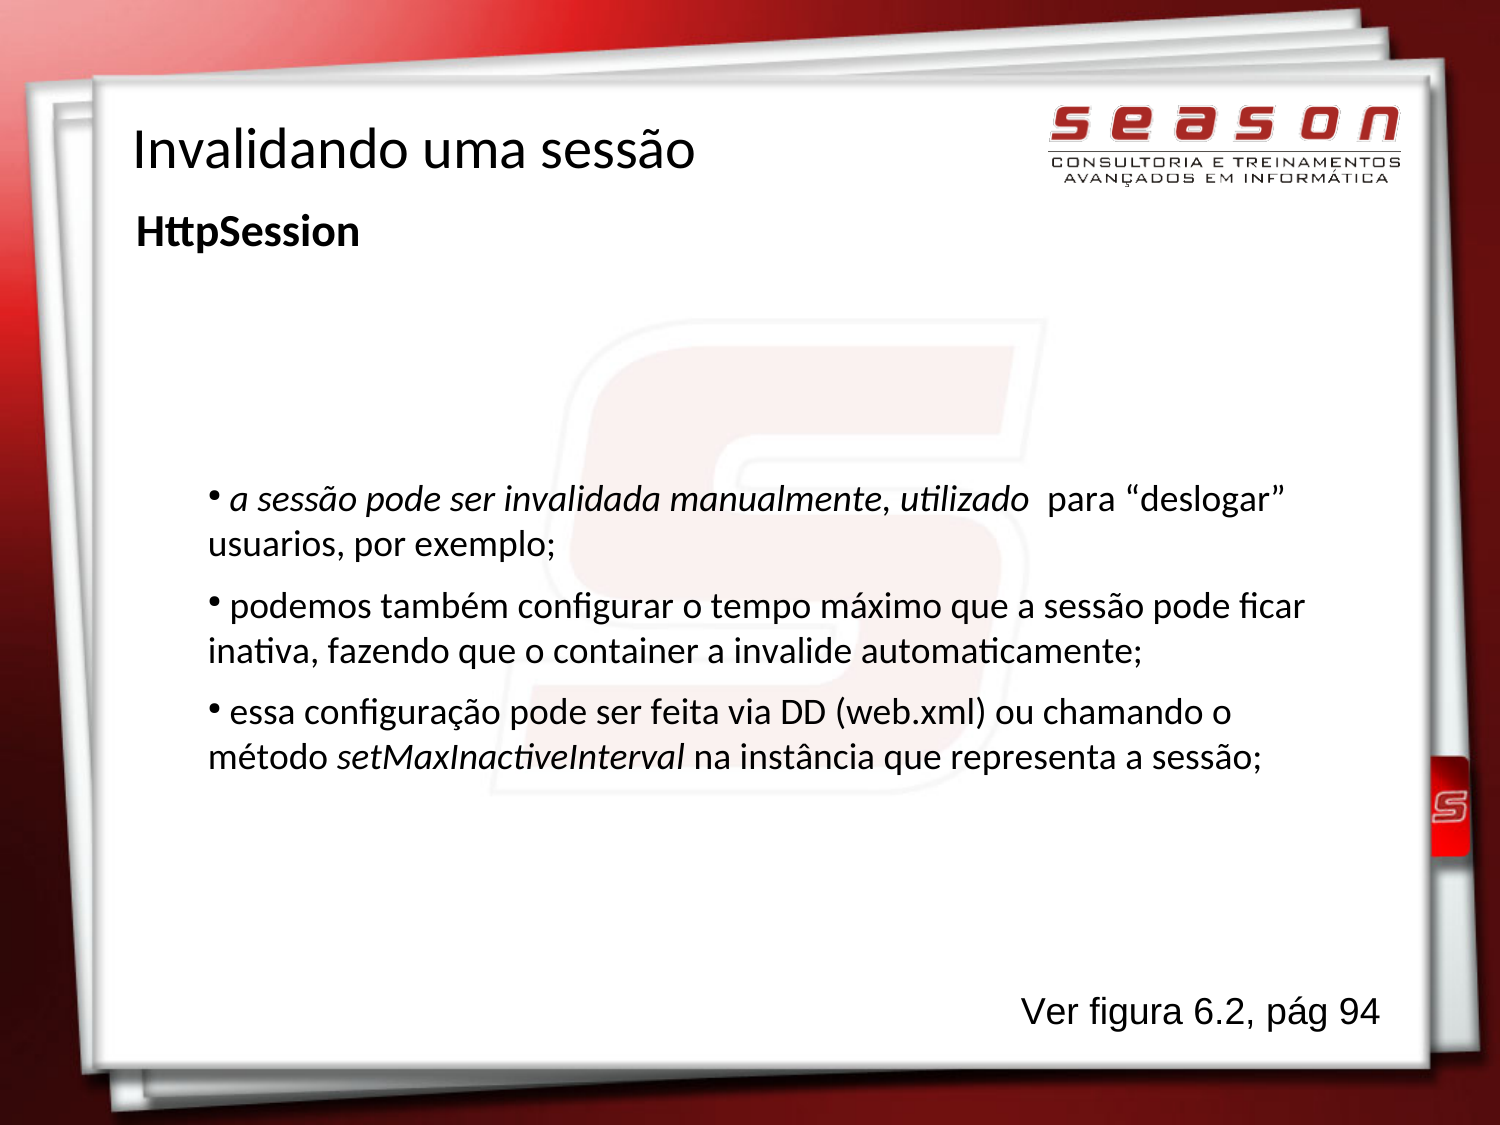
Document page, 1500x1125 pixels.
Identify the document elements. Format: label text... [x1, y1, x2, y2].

picture [0, 0, 1500, 1125]
text_box Ver figura 6.2, pág 94 [708, 979, 1396, 1040]
text_box HttpSession [119, 200, 1240, 256]
text_box a sessão pode ser invalidada manualmente, utilizado para “deslogar” usuarios, por exemplo; podemos também configurar o tempo máximo que a sessão pode ficar inativa, fazendo que o container a invalide automaticamente; essa configuração pode ser feita via DD (web.xml) ou chamando o método setMaxInactiveInterval na instância que representa a sessão; [207, 357, 1328, 894]
title Invalidando uma sessão [118, 33, 1394, 257]
